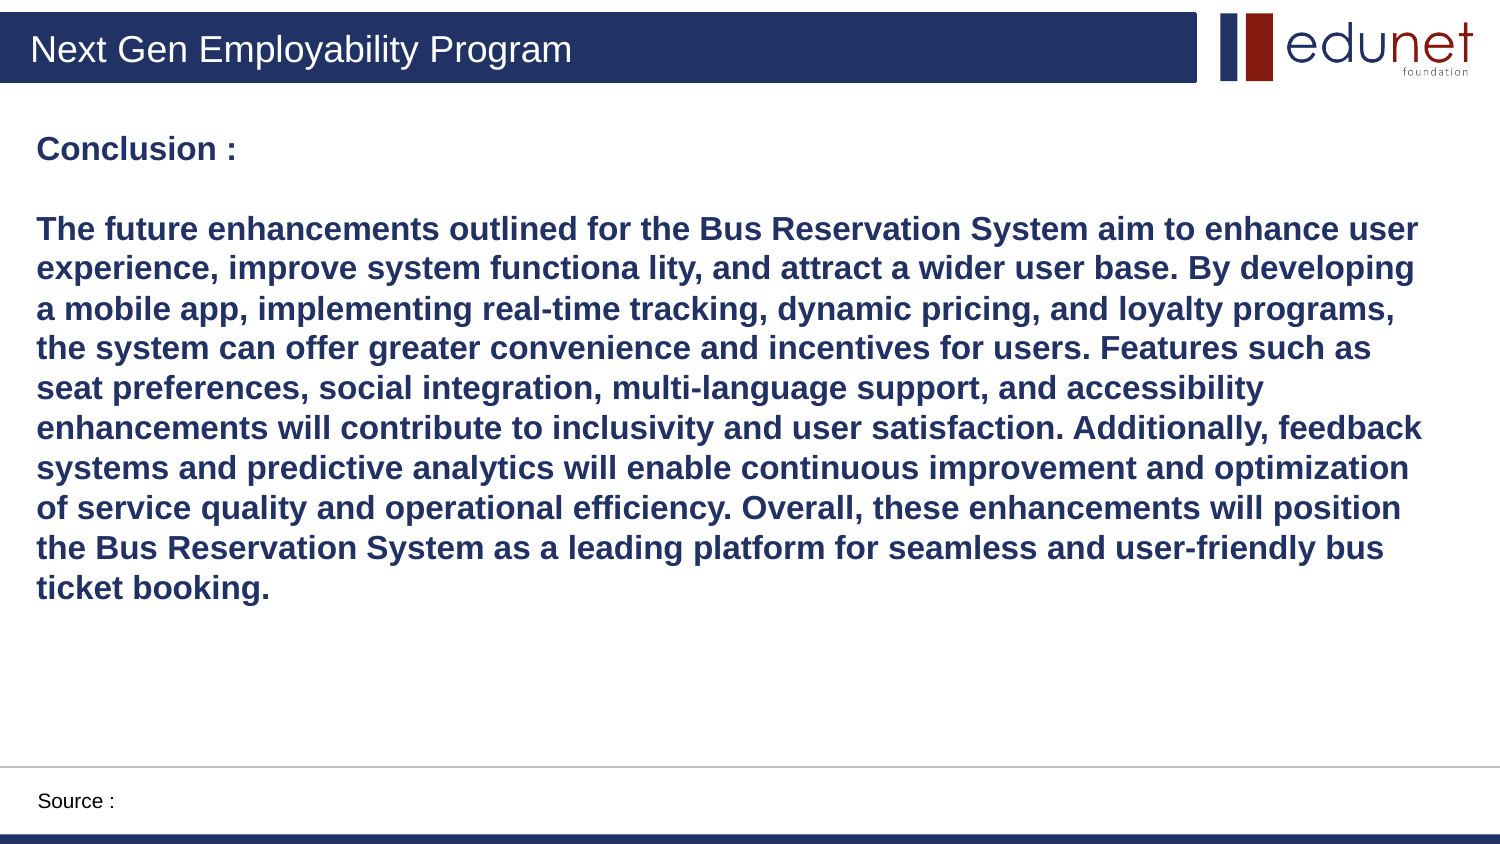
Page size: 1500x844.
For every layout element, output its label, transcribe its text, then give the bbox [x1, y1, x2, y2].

text_box Source : [22, 773, 139, 826]
picture [1279, 14, 1482, 83]
title Conclusion : The future enhancements outlined for the Bus Reservation System aim to enhance user experience, improve system functiona lity, and attract a wider user base. By developing a mobile app, implementing real-time tracking, dynamic pricing, and loyalty programs, the system can offer greater convenience and incentives for users. Features such as seat preferences, social integration, multi-language support, and accessibility enhancements will contribute to inclusivity and user satisfaction. Additionally, feedback systems and predictive analytics will enable continuous improvement and optimization of service quality and operational efficiency. Overall, these enhancements will position the Bus Reservation System as a leading platform for seamless and user-friendly bus ticket booking. [21, 111, 1441, 165]
